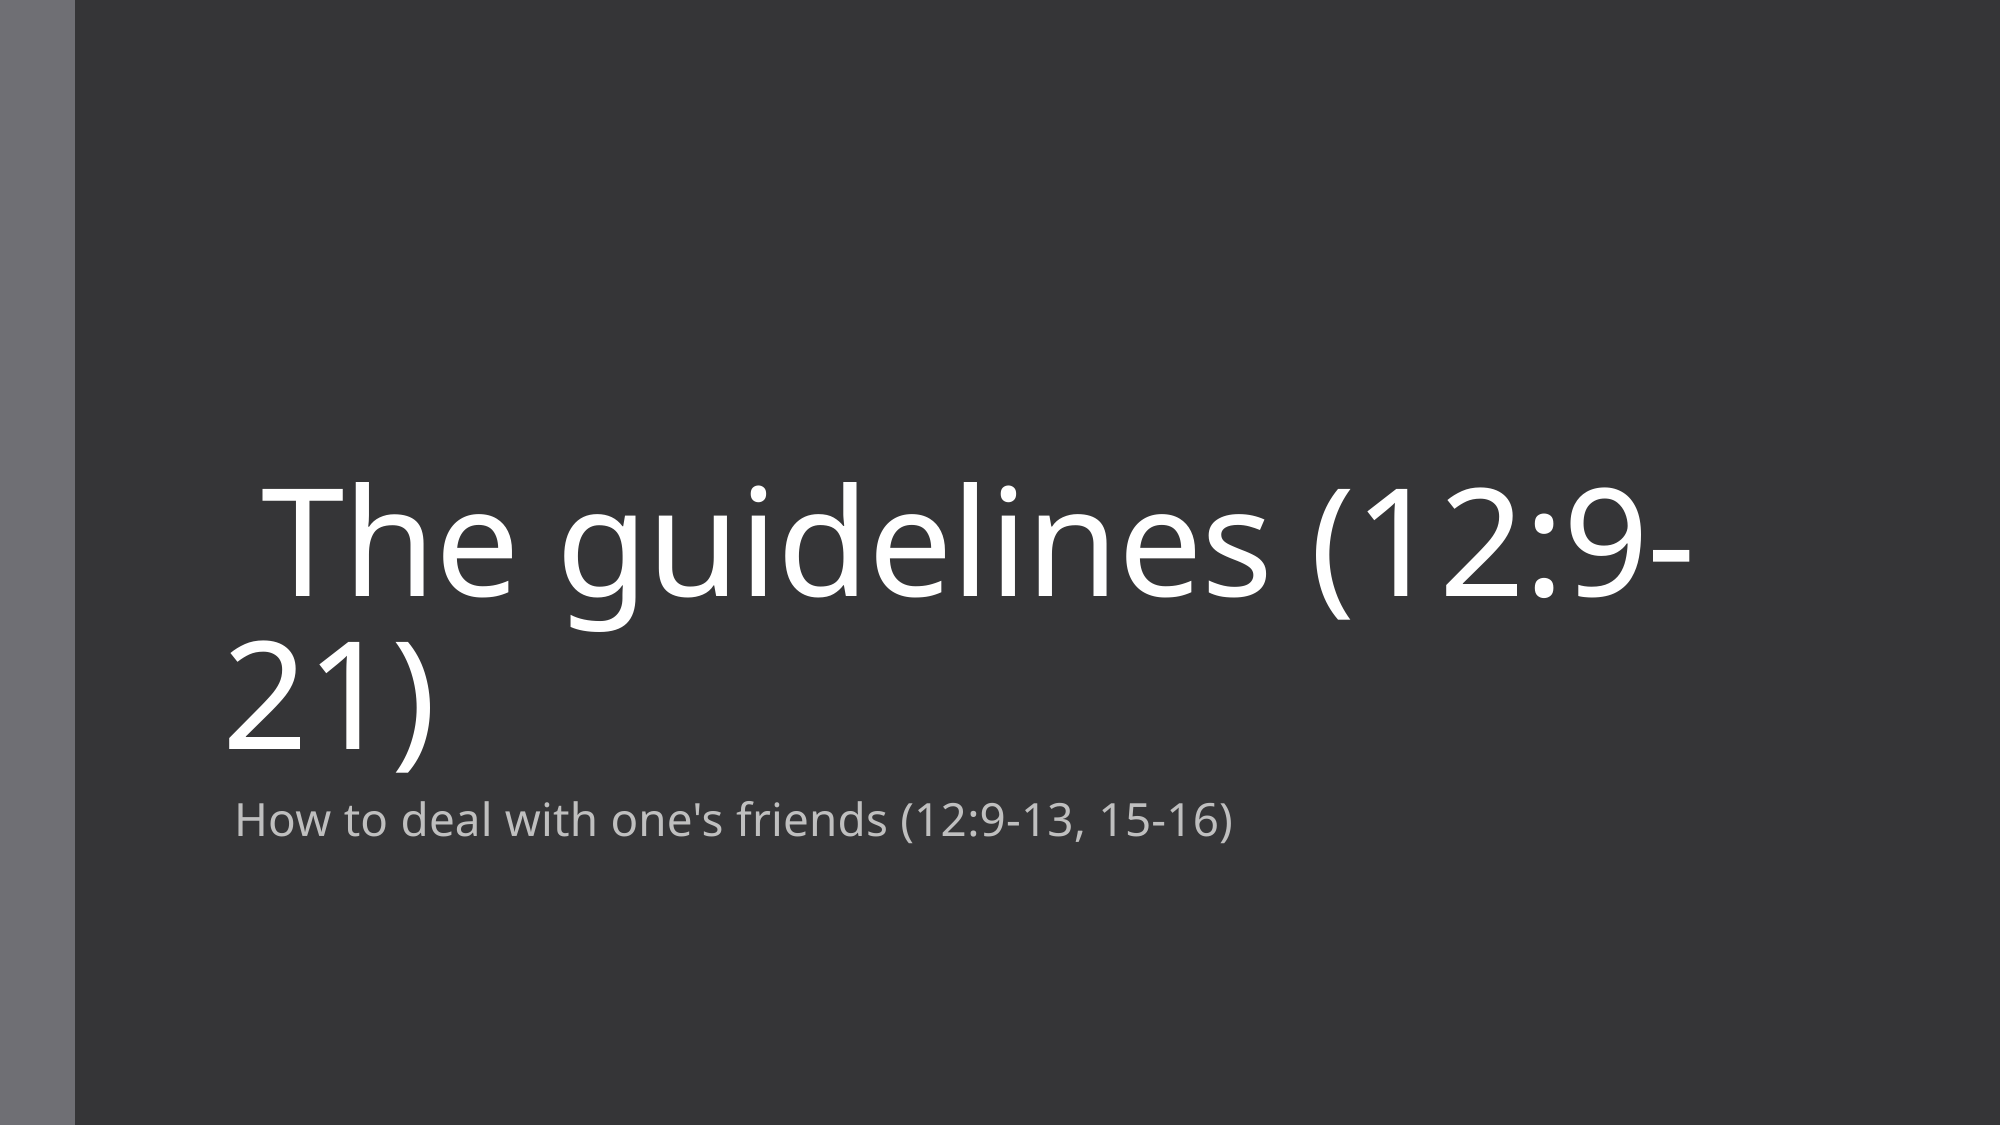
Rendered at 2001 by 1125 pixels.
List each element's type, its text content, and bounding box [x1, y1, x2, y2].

subtitle How to deal with one's friends (12:9-13, 15-16) [206, 787, 1752, 1066]
title The guidelines (12:9-21) [206, 124, 1752, 787]
